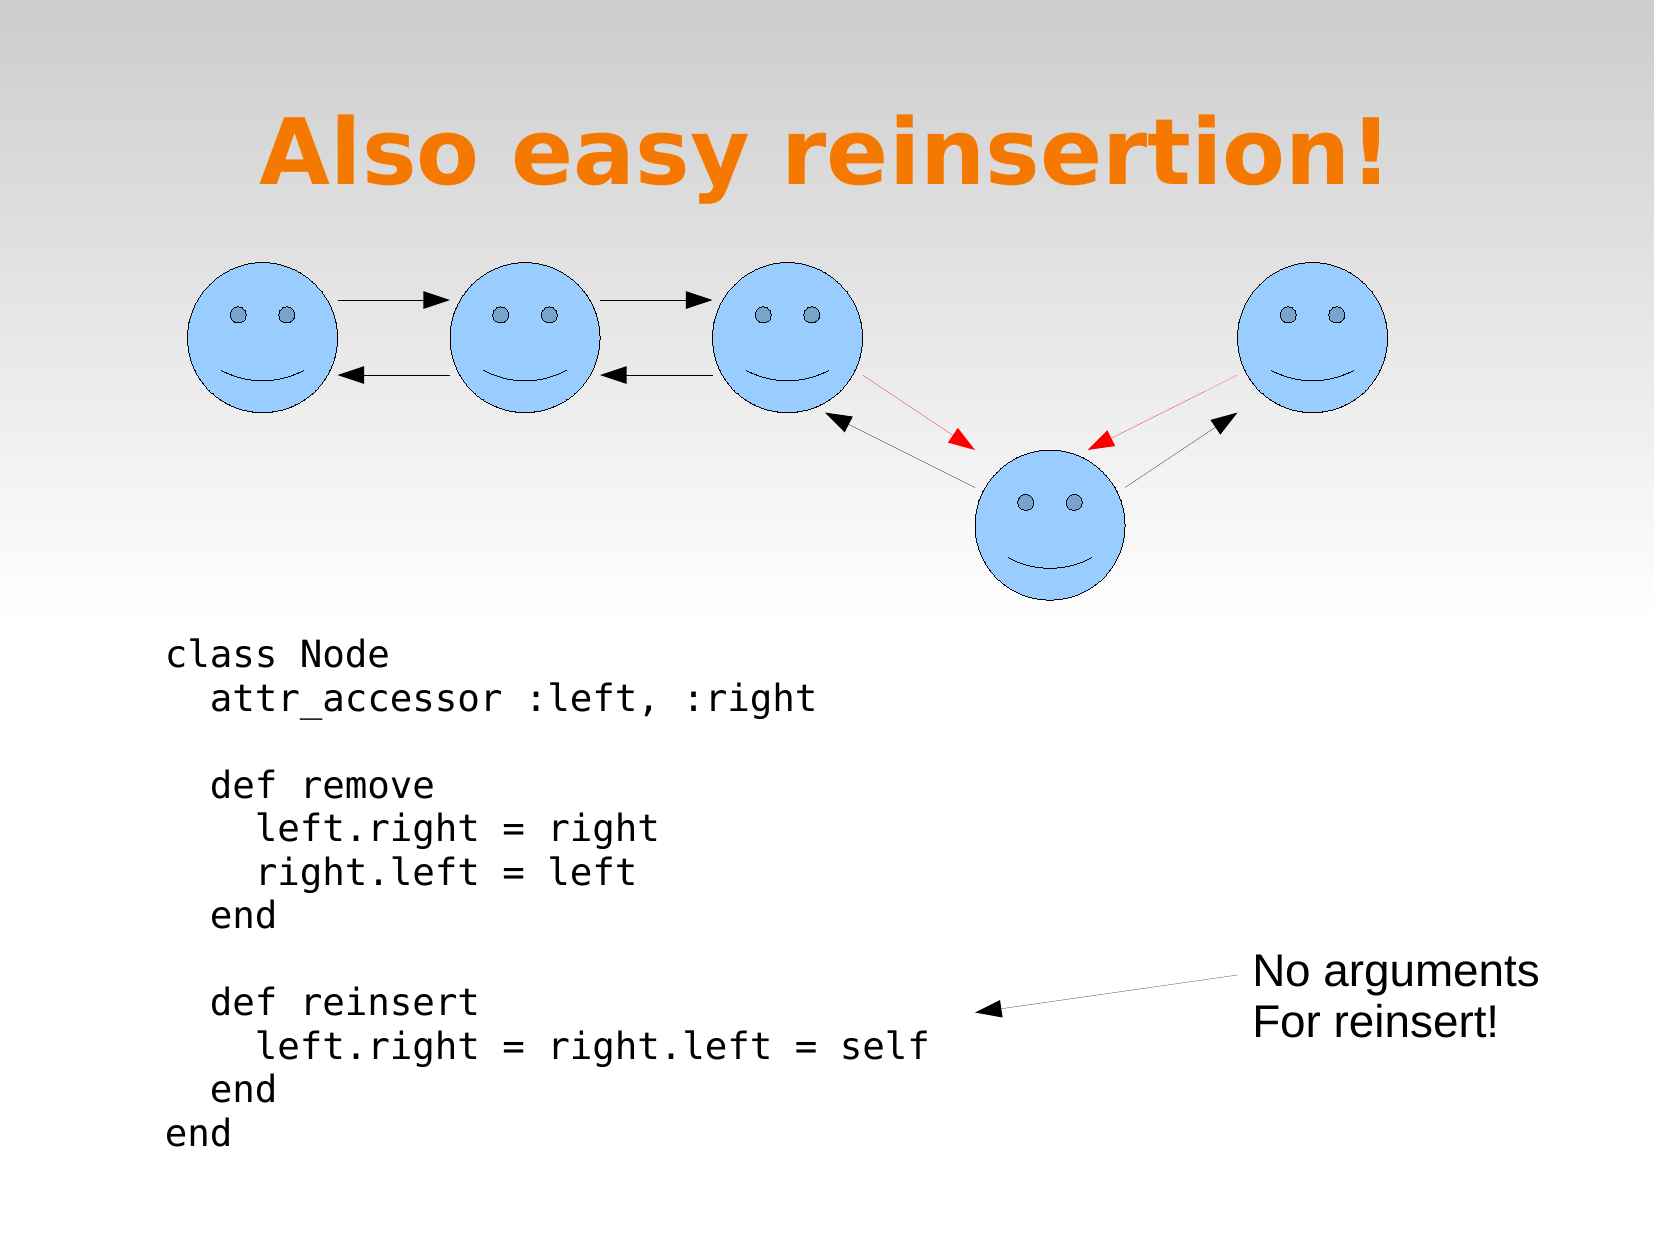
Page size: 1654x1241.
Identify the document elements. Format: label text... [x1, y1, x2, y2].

text_box class Node attr_accessor :left, :right def remove left.right = right right.left = left end def reinsert left.right = right.left = self end end [150, 625, 945, 1163]
text_box [450, 262, 601, 413]
text_box [1237, 262, 1388, 413]
text_box [187, 262, 338, 413]
text_box [712, 262, 863, 413]
text_box [975, 450, 1126, 601]
text_box No arguments For reinsert! [1237, 937, 1555, 1055]
title Also easy reinsertion! [82, 56, 1571, 250]
